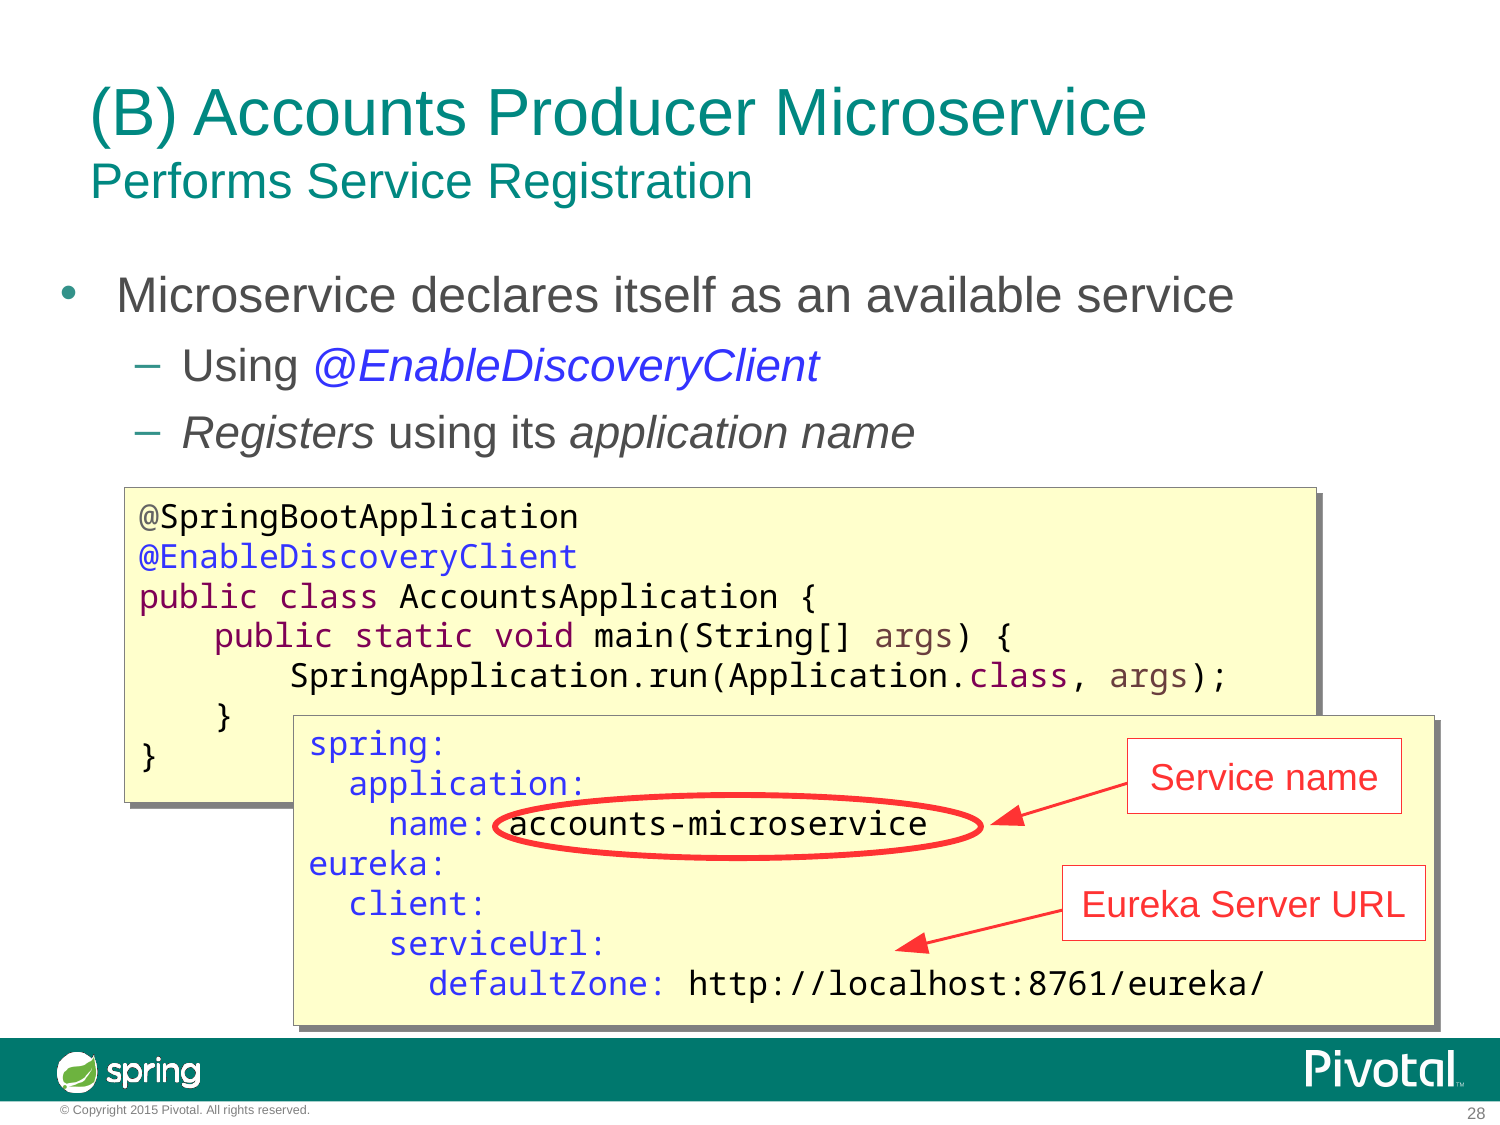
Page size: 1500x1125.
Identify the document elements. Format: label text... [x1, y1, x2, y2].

list Microservice declares itself as an available service Using @EnableDiscoveryClient Registers using its application name [45, 254, 1396, 998]
text_box @SpringBootApplication @EnableDiscoveryClient public class AccountsApplication { public static void main(String[] args) { SpringApplication.run(Application.class, args); } } [124, 487, 1317, 803]
text_box Service name [1127, 738, 1402, 814]
title (B) Accounts Producer Microservice Performs Service Registration [75, 45, 1426, 233]
picture [32, 1041, 210, 1103]
picture [1306, 1050, 1464, 1087]
text_box Eureka Server URL [1062, 865, 1426, 941]
text_box spring: application: name: accounts-microservice eureka: client: serviceUrl: defaultZone: http://localhost:8761/eureka/ [293, 715, 1435, 1026]
